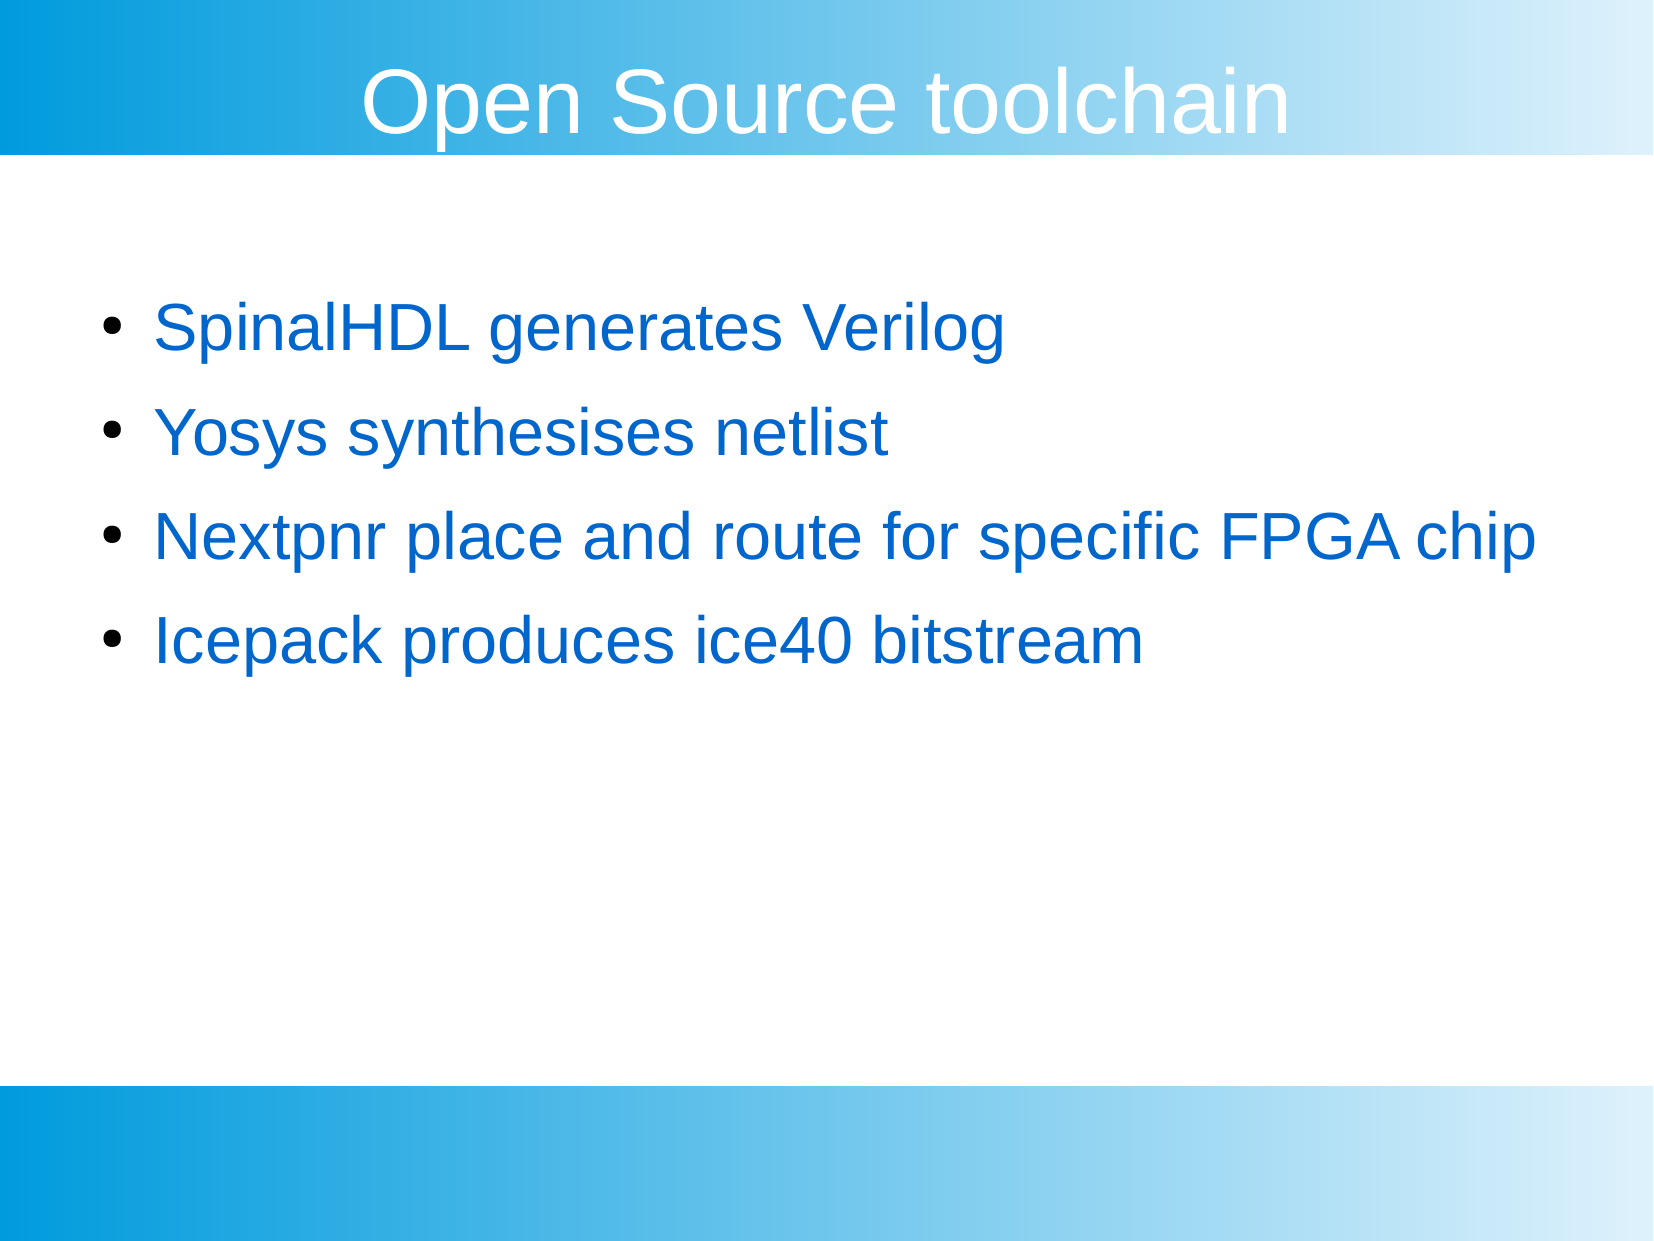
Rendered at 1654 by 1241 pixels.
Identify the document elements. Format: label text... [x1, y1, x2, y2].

title Open Source toolchain [82, 49, 1571, 155]
list SpinalHDL generates Verilog Yosys synthesises netlist Nextpnr place and route for specific FPGA chip Icepack produces ice40 bitstream [82, 290, 1571, 1010]
